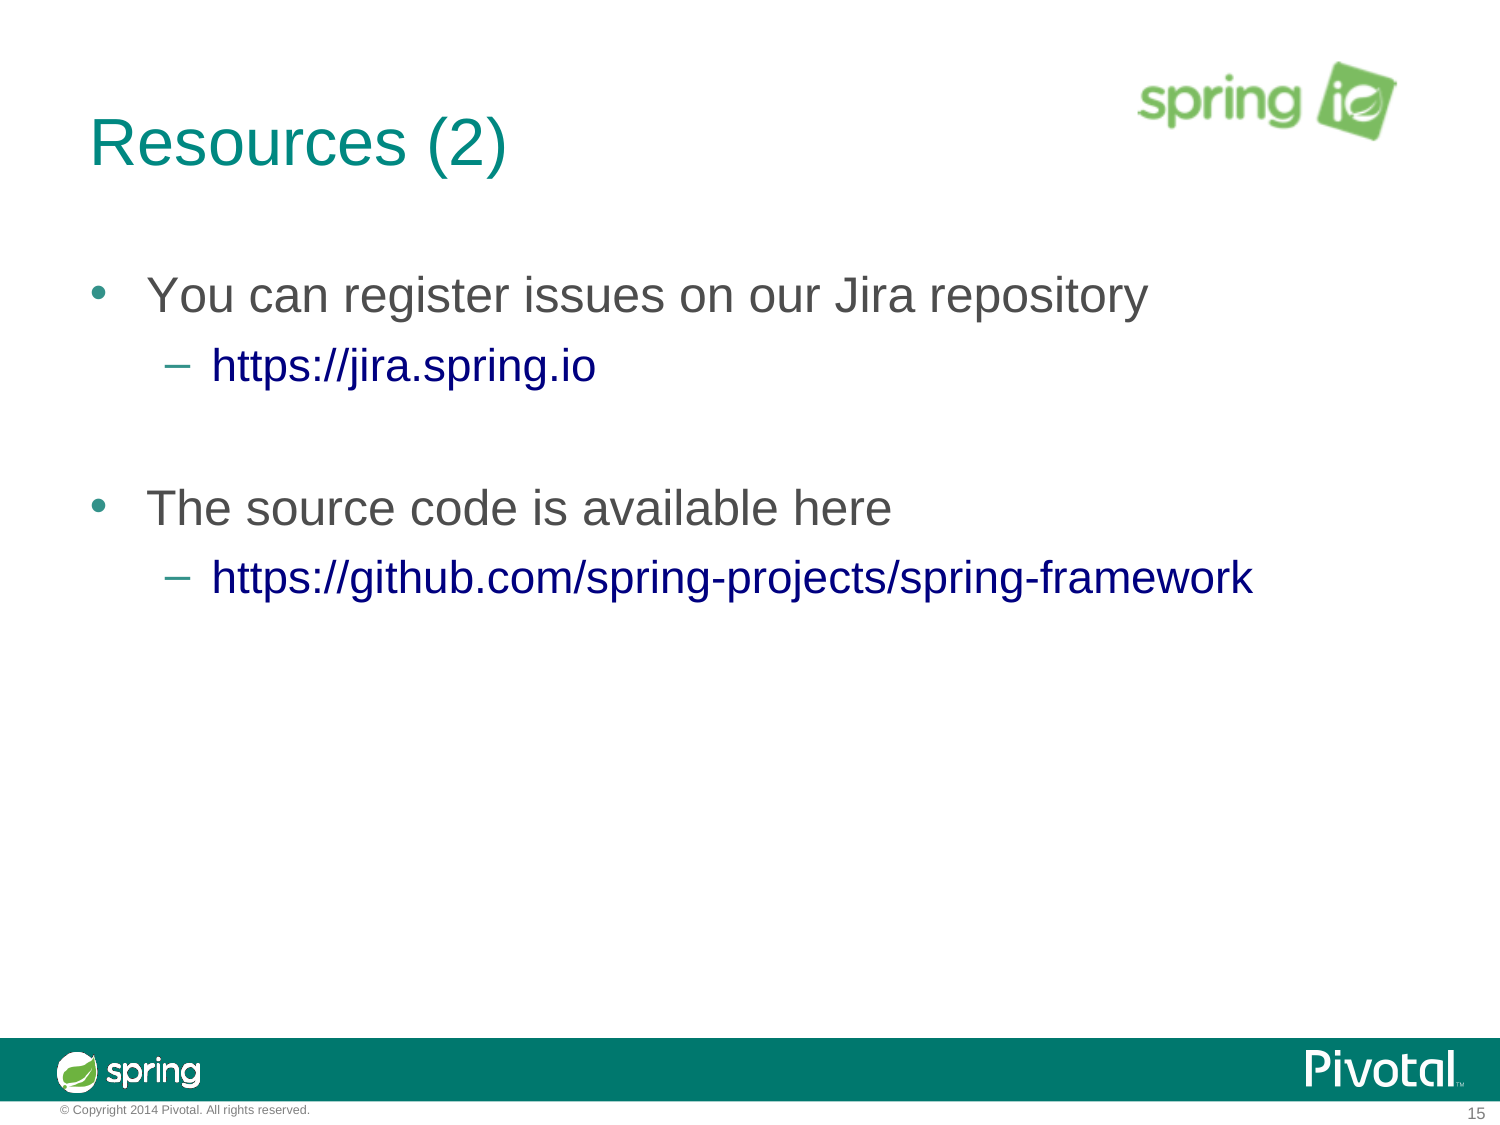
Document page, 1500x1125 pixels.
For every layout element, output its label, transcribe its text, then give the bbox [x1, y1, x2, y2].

picture [32, 1041, 210, 1103]
list You can register issues on our Jira repository https://jira.spring.io The source code is available here https://github.com/spring-projects/spring-framework [75, 254, 1426, 998]
picture [1114, 44, 1410, 159]
picture [1306, 1050, 1464, 1087]
title Resources (2) [75, 45, 1426, 233]
